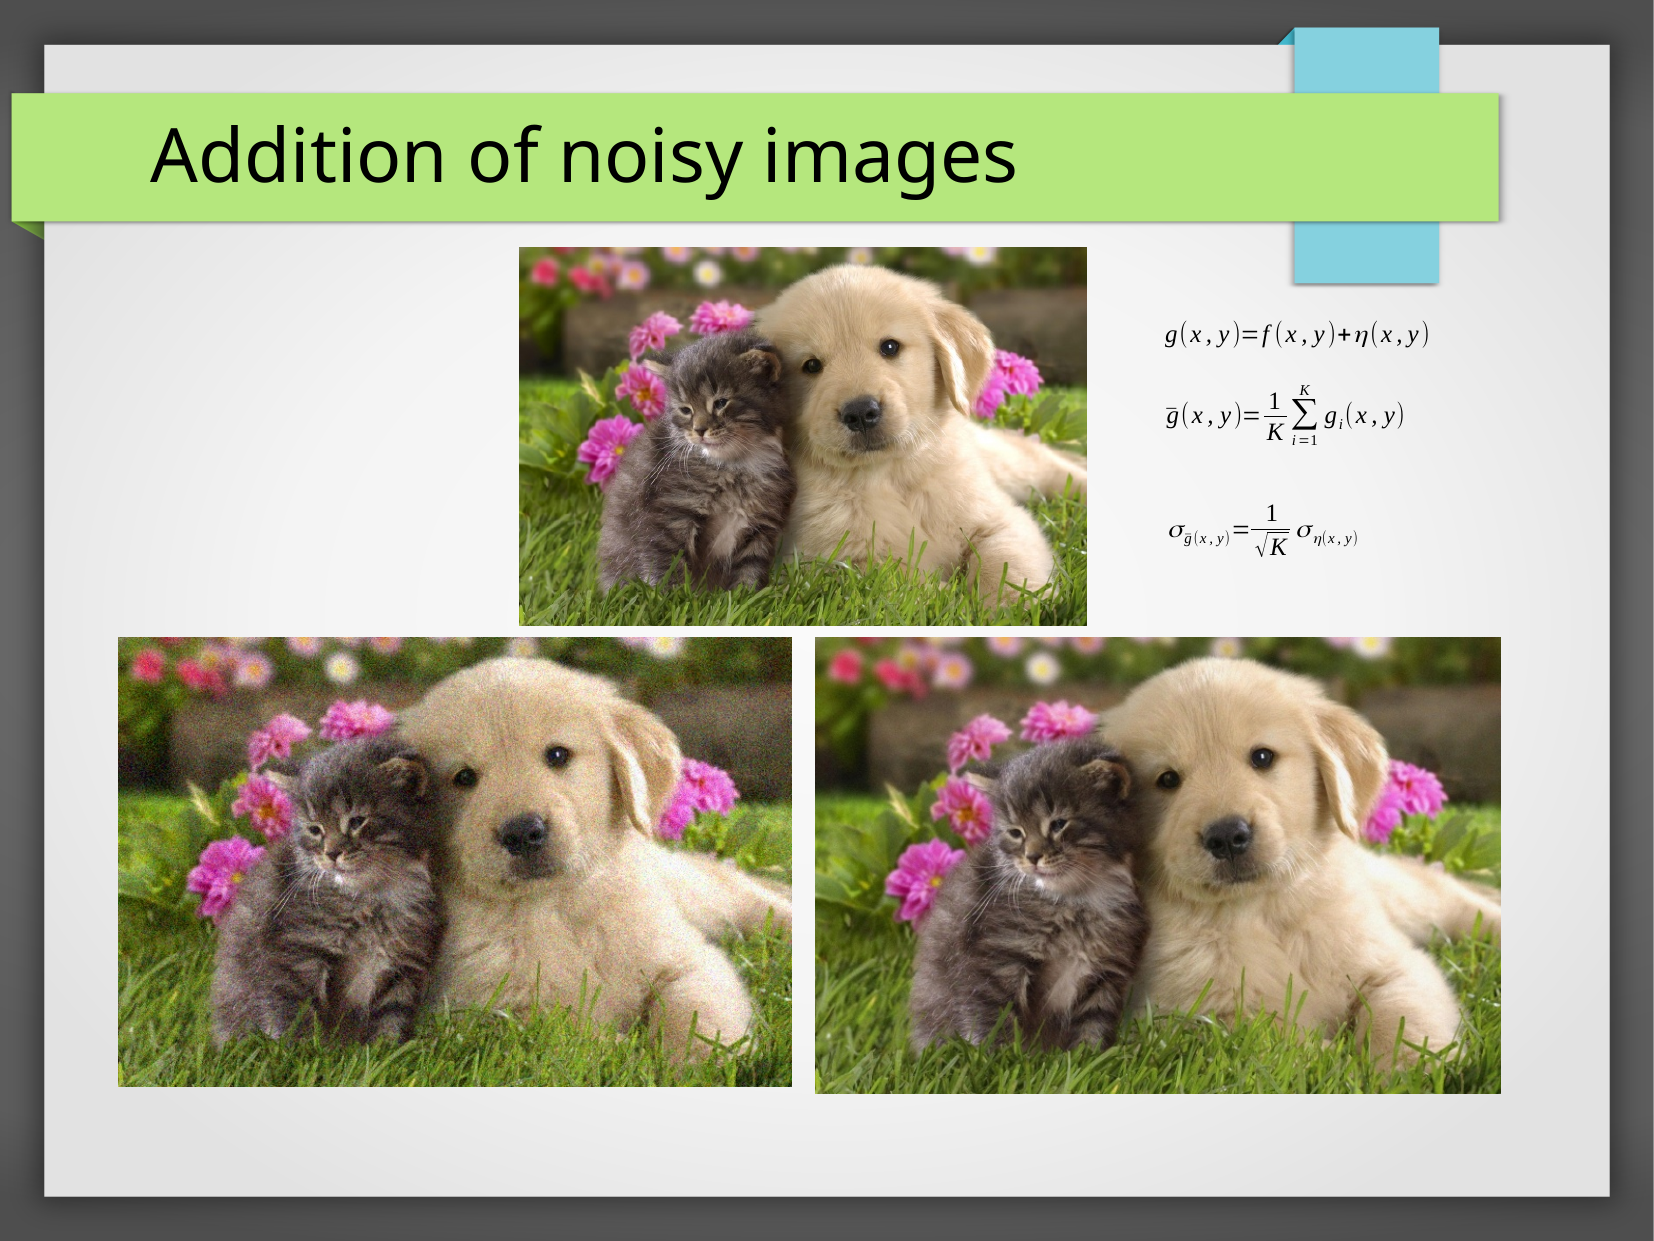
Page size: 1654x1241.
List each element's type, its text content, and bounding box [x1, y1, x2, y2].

picture [0, 0, 1654, 1241]
chart [1158, 381, 1412, 449]
title Addition of noisy images [82, 94, 1264, 213]
chart [1157, 318, 1437, 349]
chart [1160, 499, 1365, 562]
